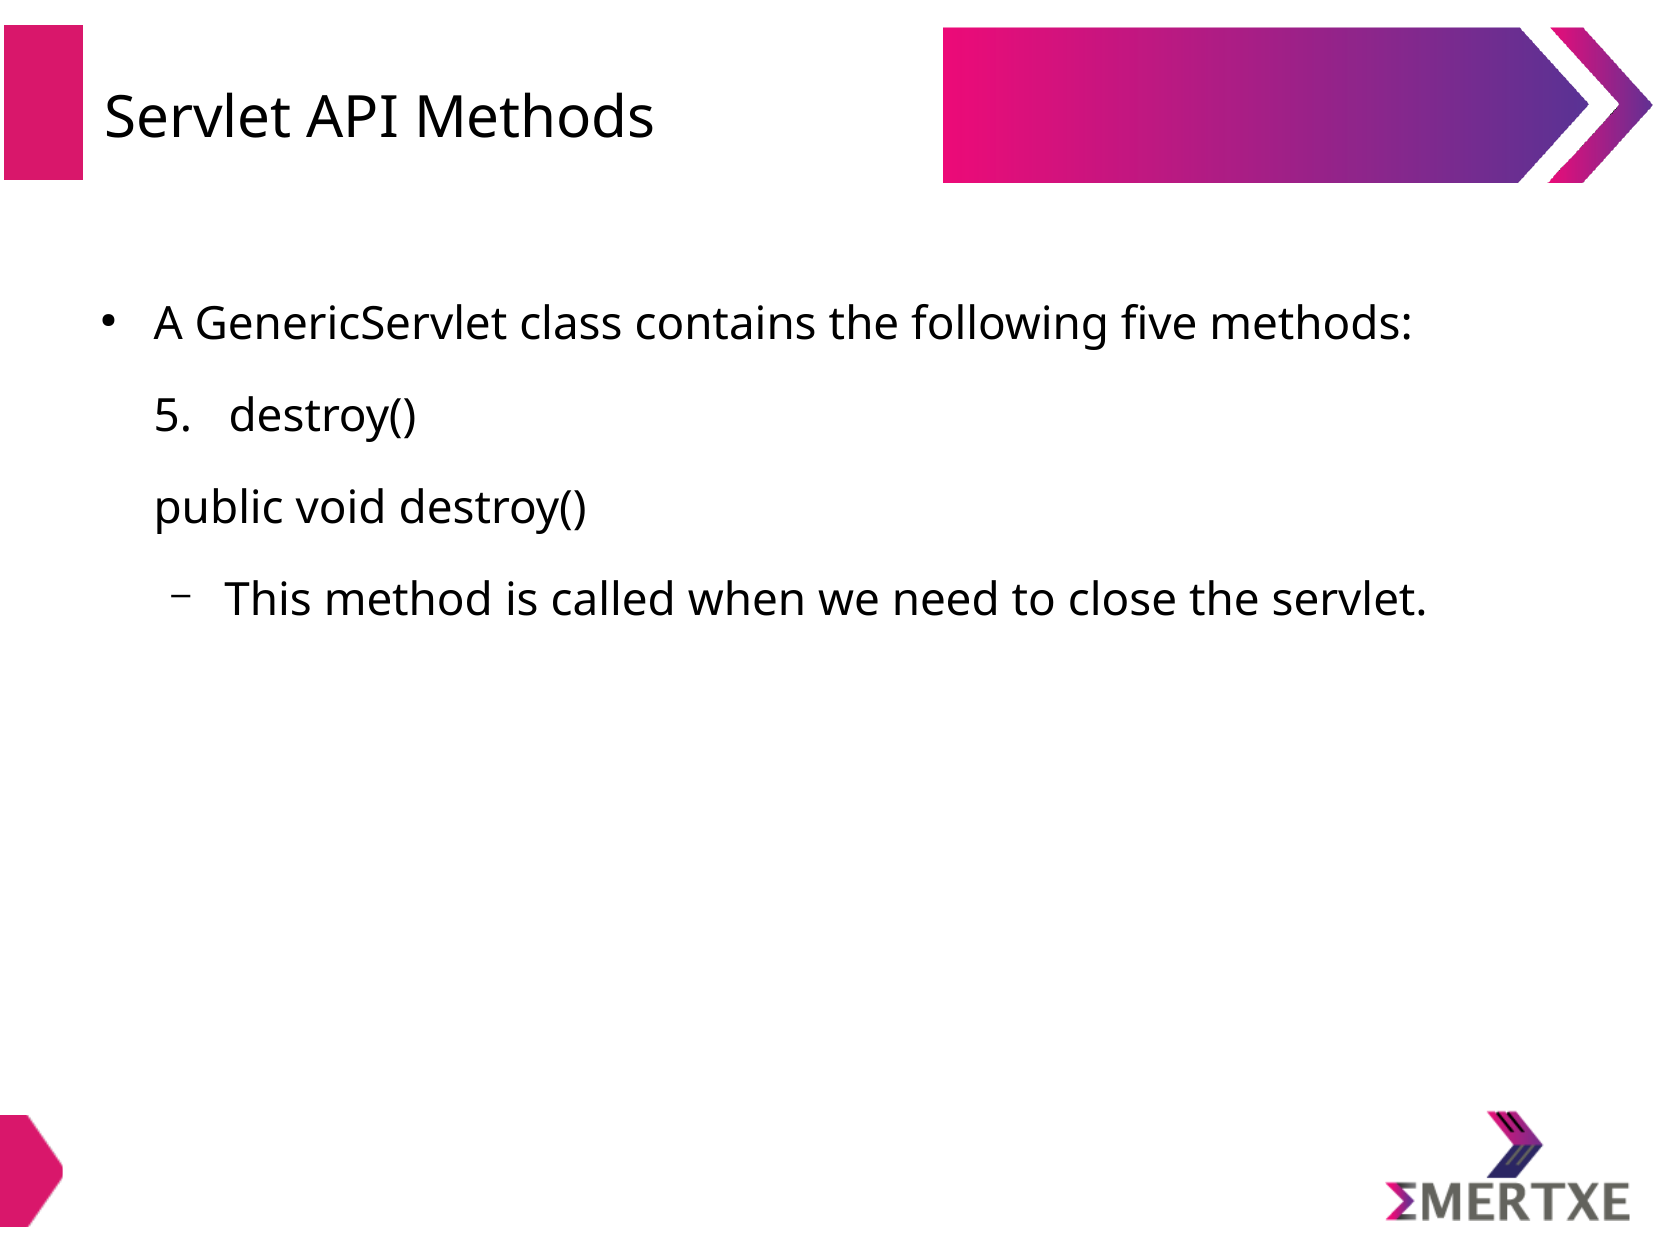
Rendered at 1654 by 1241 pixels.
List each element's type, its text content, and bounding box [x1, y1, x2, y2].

picture [1571, 27, 1653, 183]
title Servlet API Methods [82, 2, 1571, 210]
list A GenericServlet class contains the following five methods: 5. destroy() public void destroy() This method is called when we need to close the servlet. [82, 290, 1571, 1010]
picture [1385, 1107, 1631, 1221]
